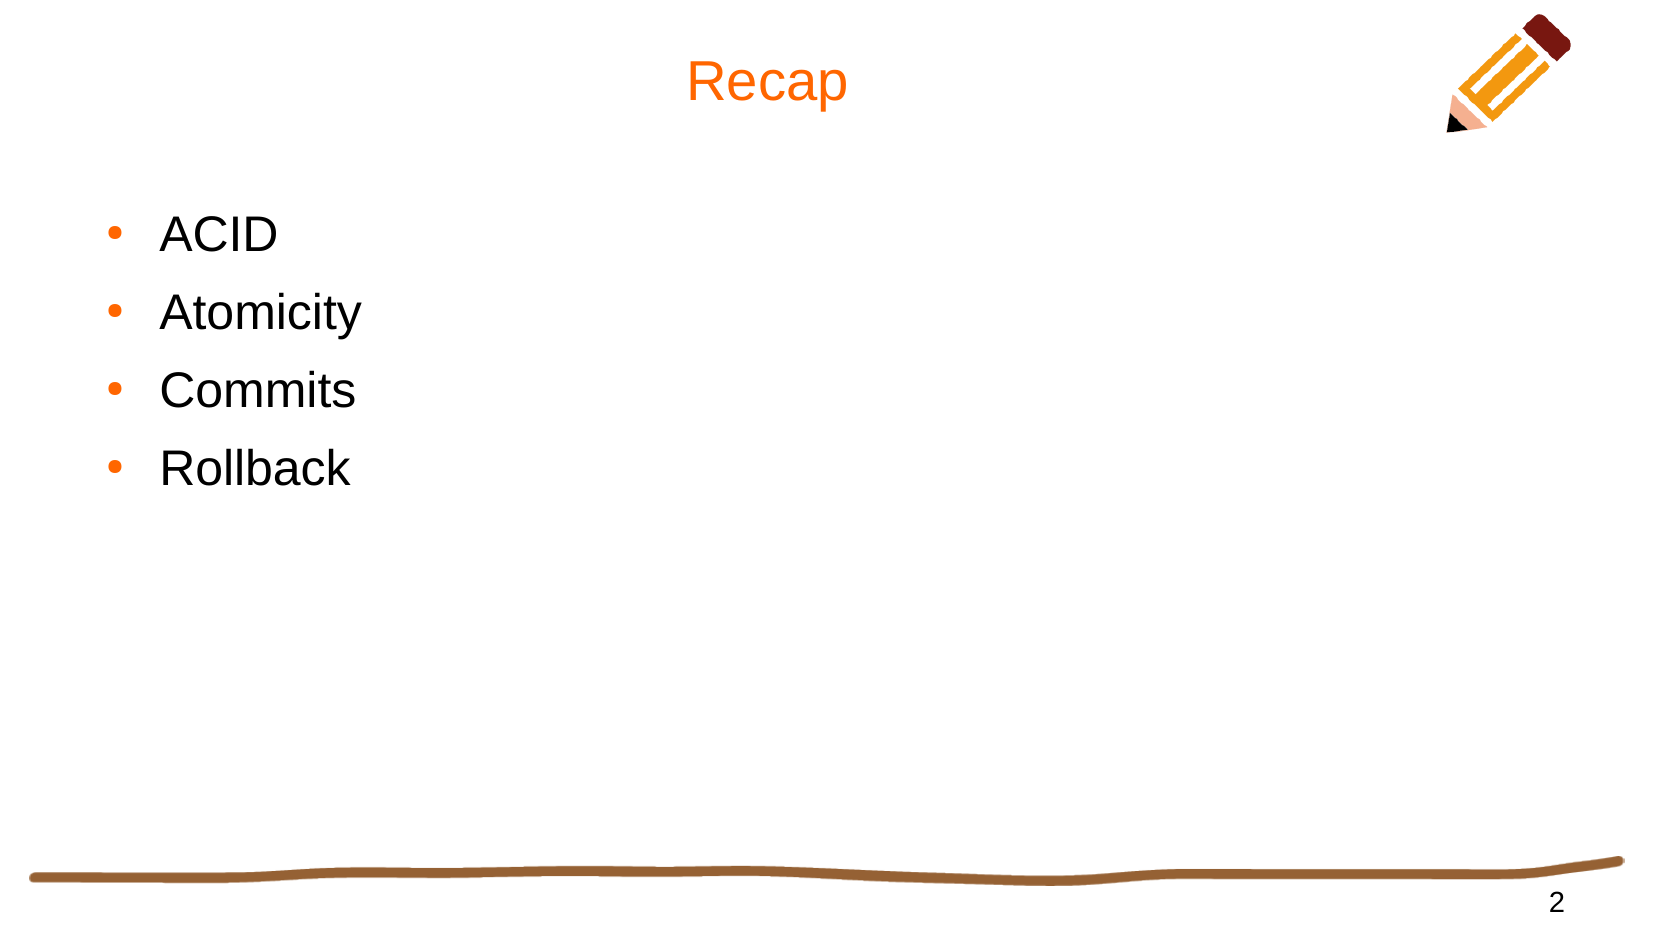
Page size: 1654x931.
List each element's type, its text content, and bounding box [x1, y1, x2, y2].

title Recap [88, 29, 1447, 133]
picture [29, 856, 1625, 886]
picture [1446, 14, 1571, 133]
list ACID Atomicity Commits Rollback [88, 206, 1595, 857]
